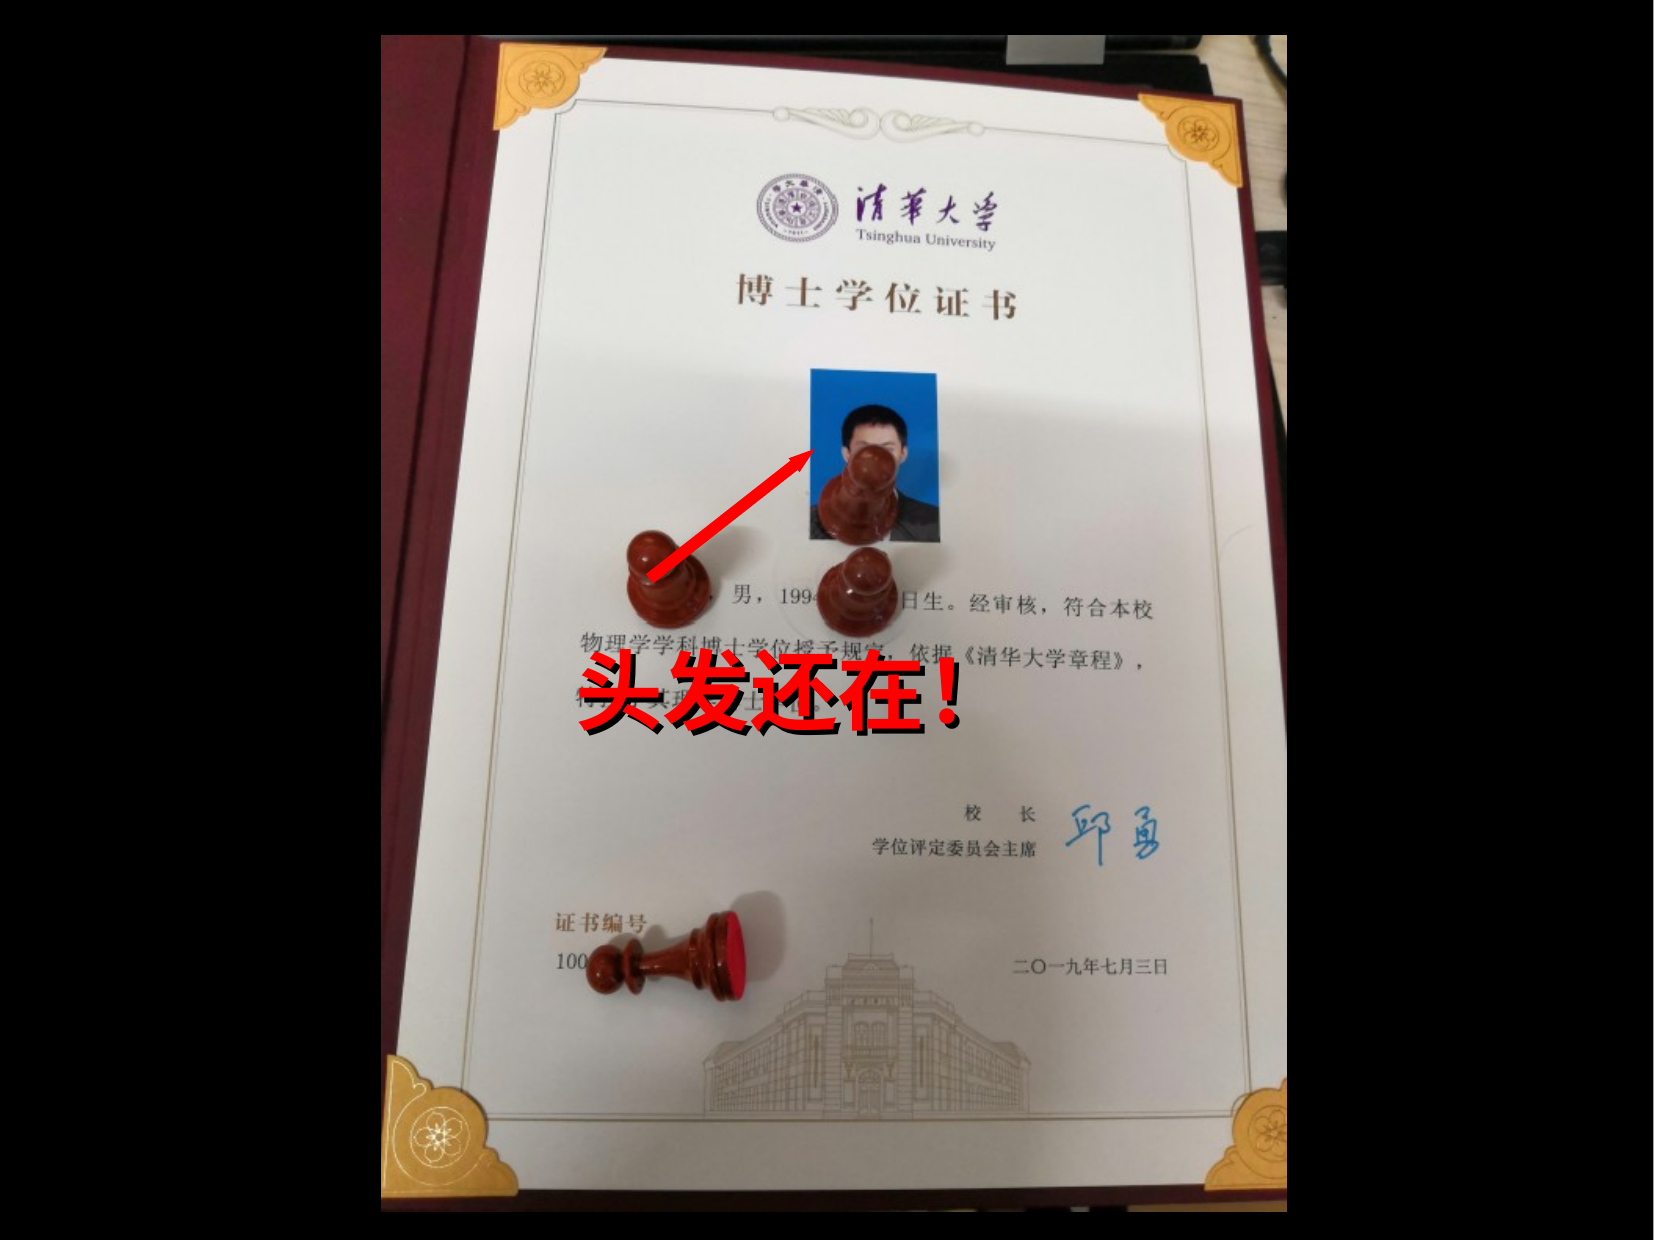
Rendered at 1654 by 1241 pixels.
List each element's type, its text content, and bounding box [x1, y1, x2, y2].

picture [381, 35, 1287, 1212]
text_box 头发还在！ [560, 614, 1028, 717]
